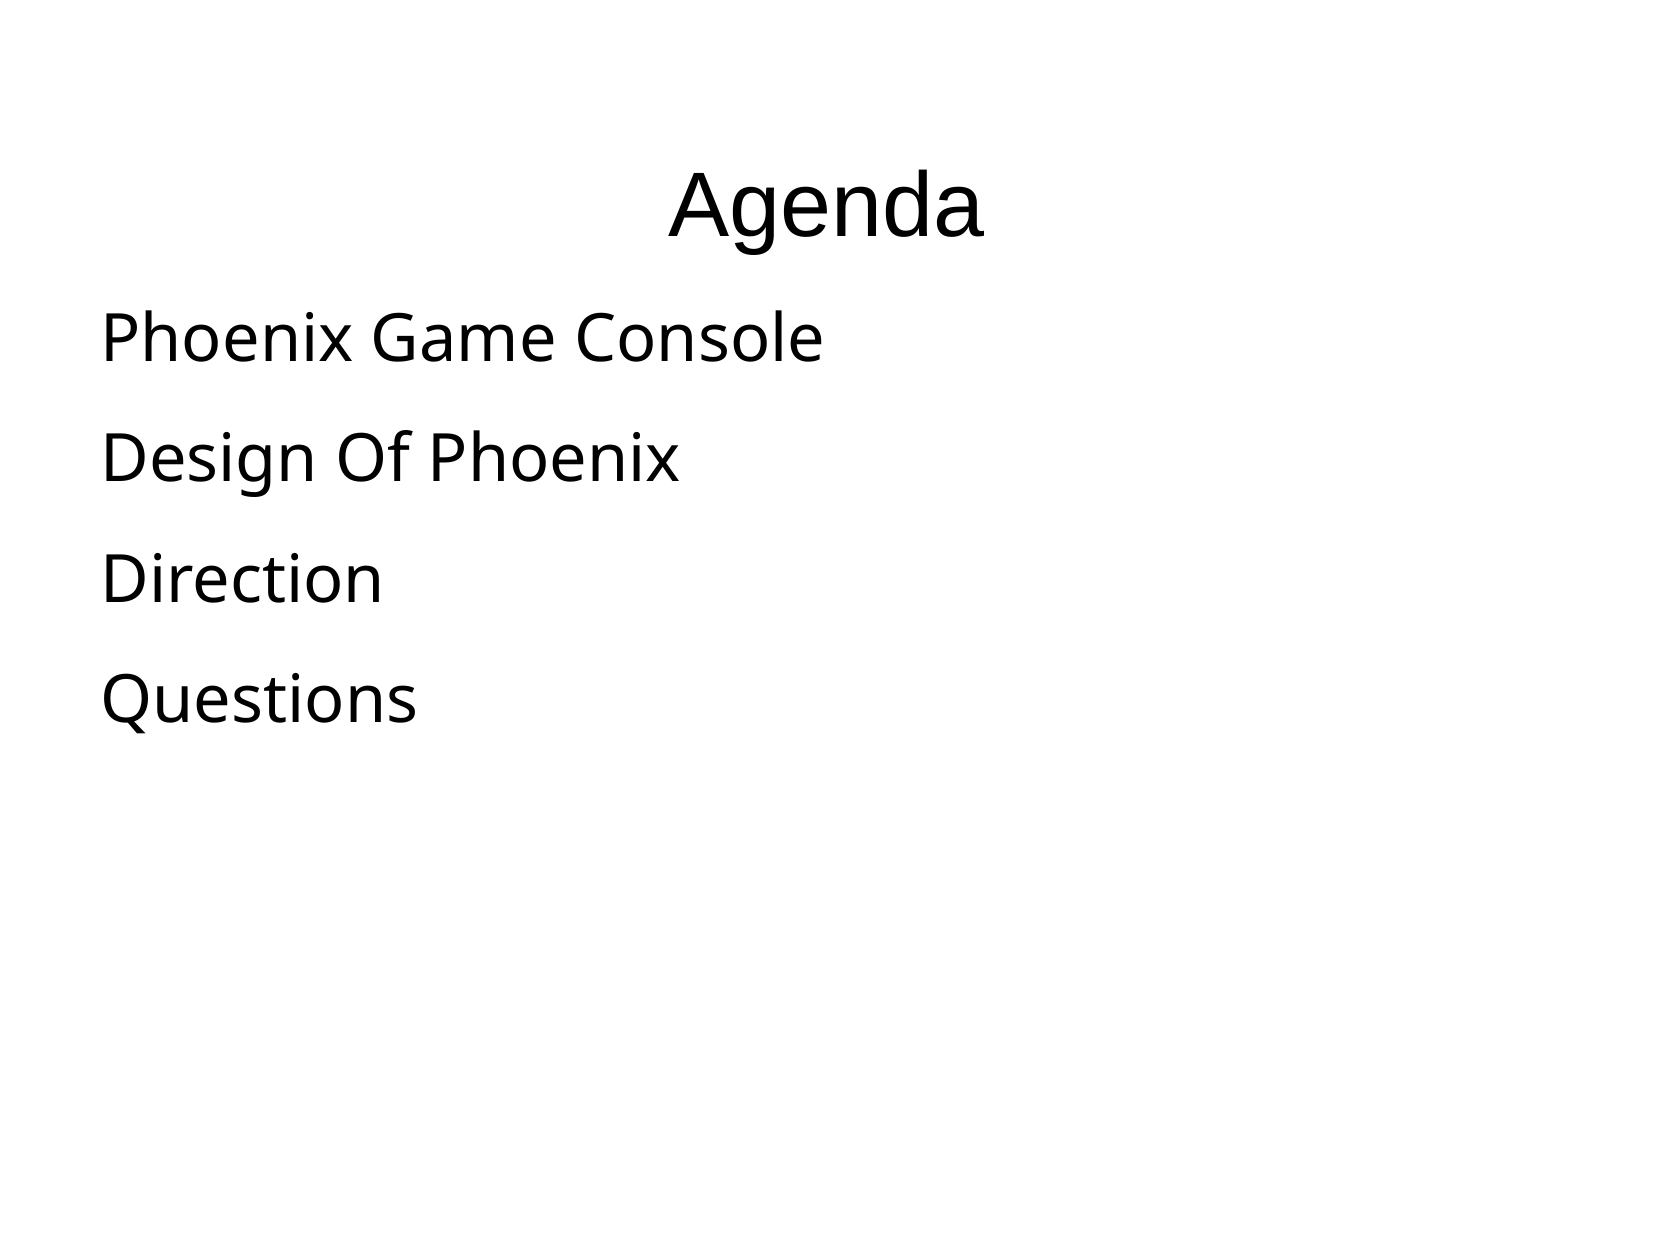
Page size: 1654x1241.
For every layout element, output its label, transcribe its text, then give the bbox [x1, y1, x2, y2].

list Phoenix Game Console Design Of Phoenix Direction Questions [82, 290, 1571, 1094]
title Agenda [82, 49, 1571, 257]
